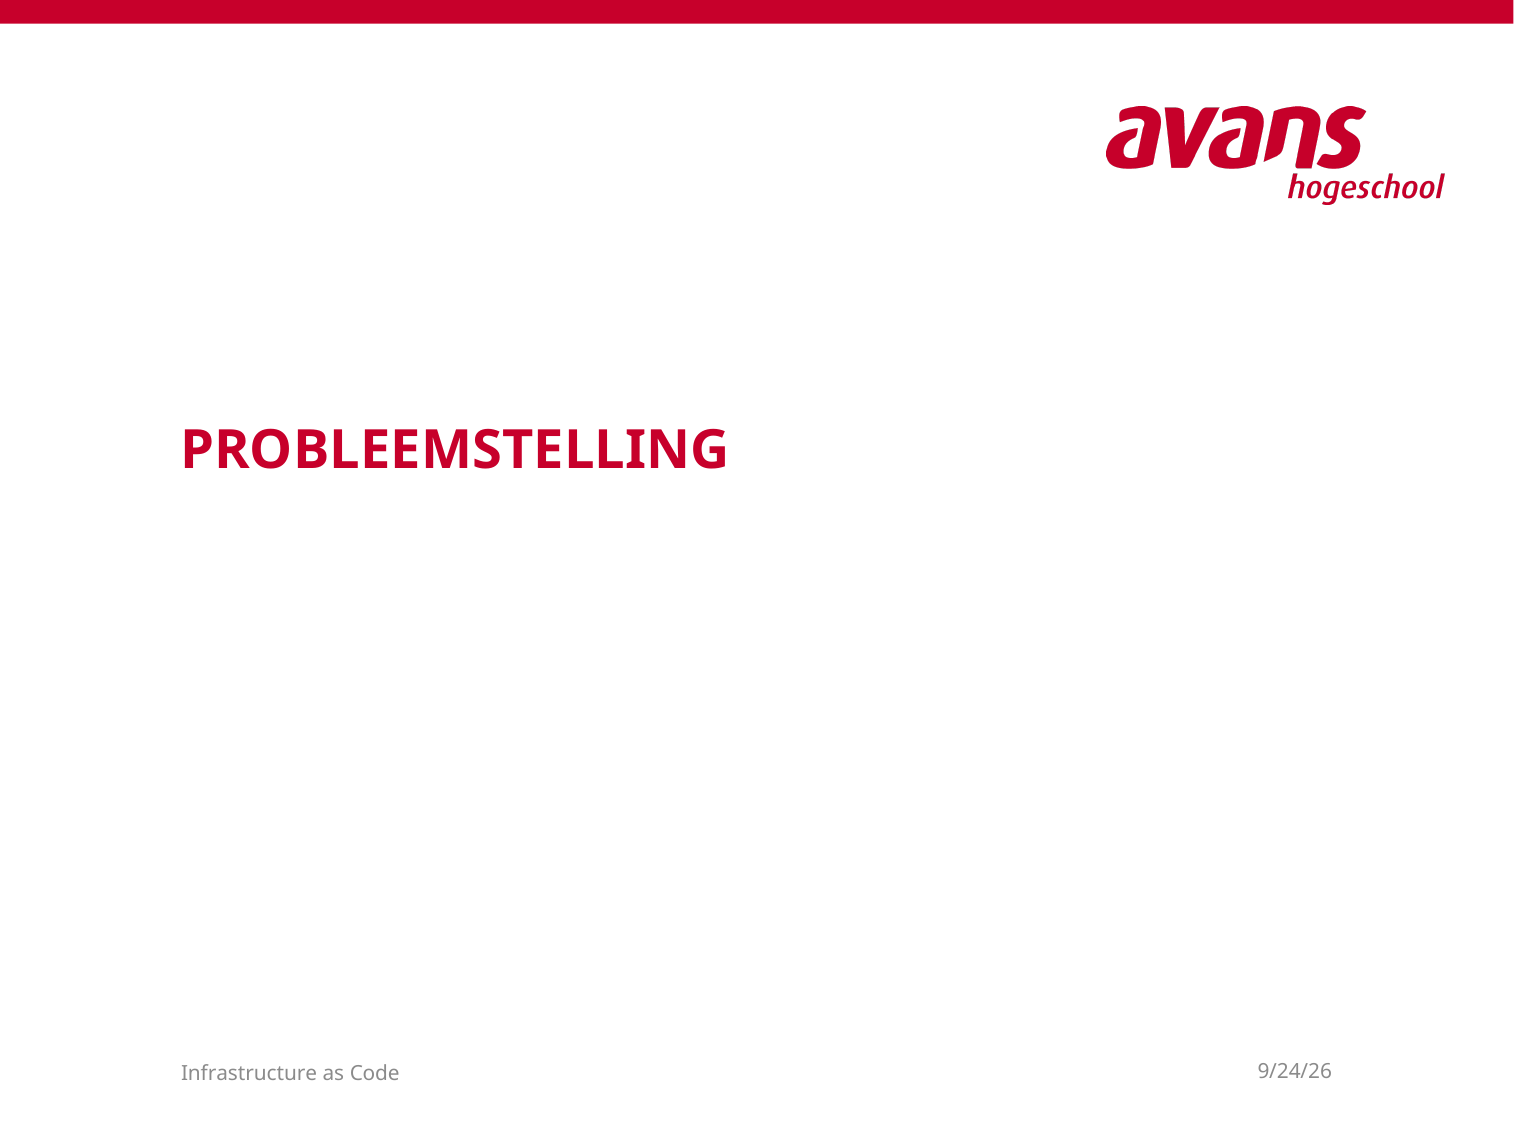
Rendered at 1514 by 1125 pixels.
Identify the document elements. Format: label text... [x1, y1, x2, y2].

picture [1106, 106, 1445, 205]
title Probleemstelling [180, 421, 1320, 481]
